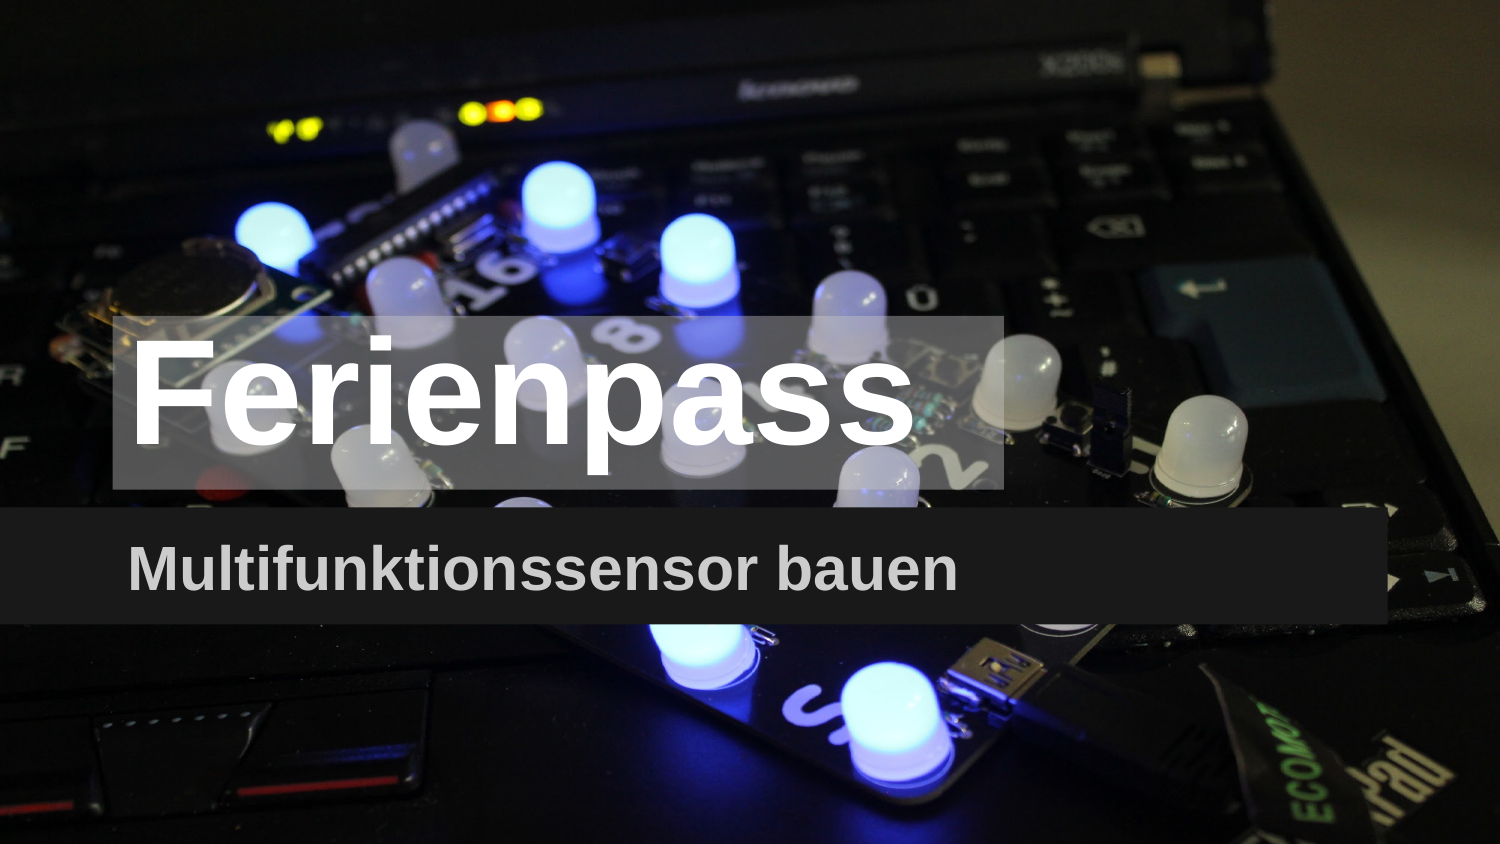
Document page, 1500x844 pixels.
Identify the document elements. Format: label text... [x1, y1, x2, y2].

picture [0, 0, 1500, 844]
title Ferienpass [112, 315, 1004, 490]
subtitle Multifunktionssensor bauen [112, 507, 1388, 625]
